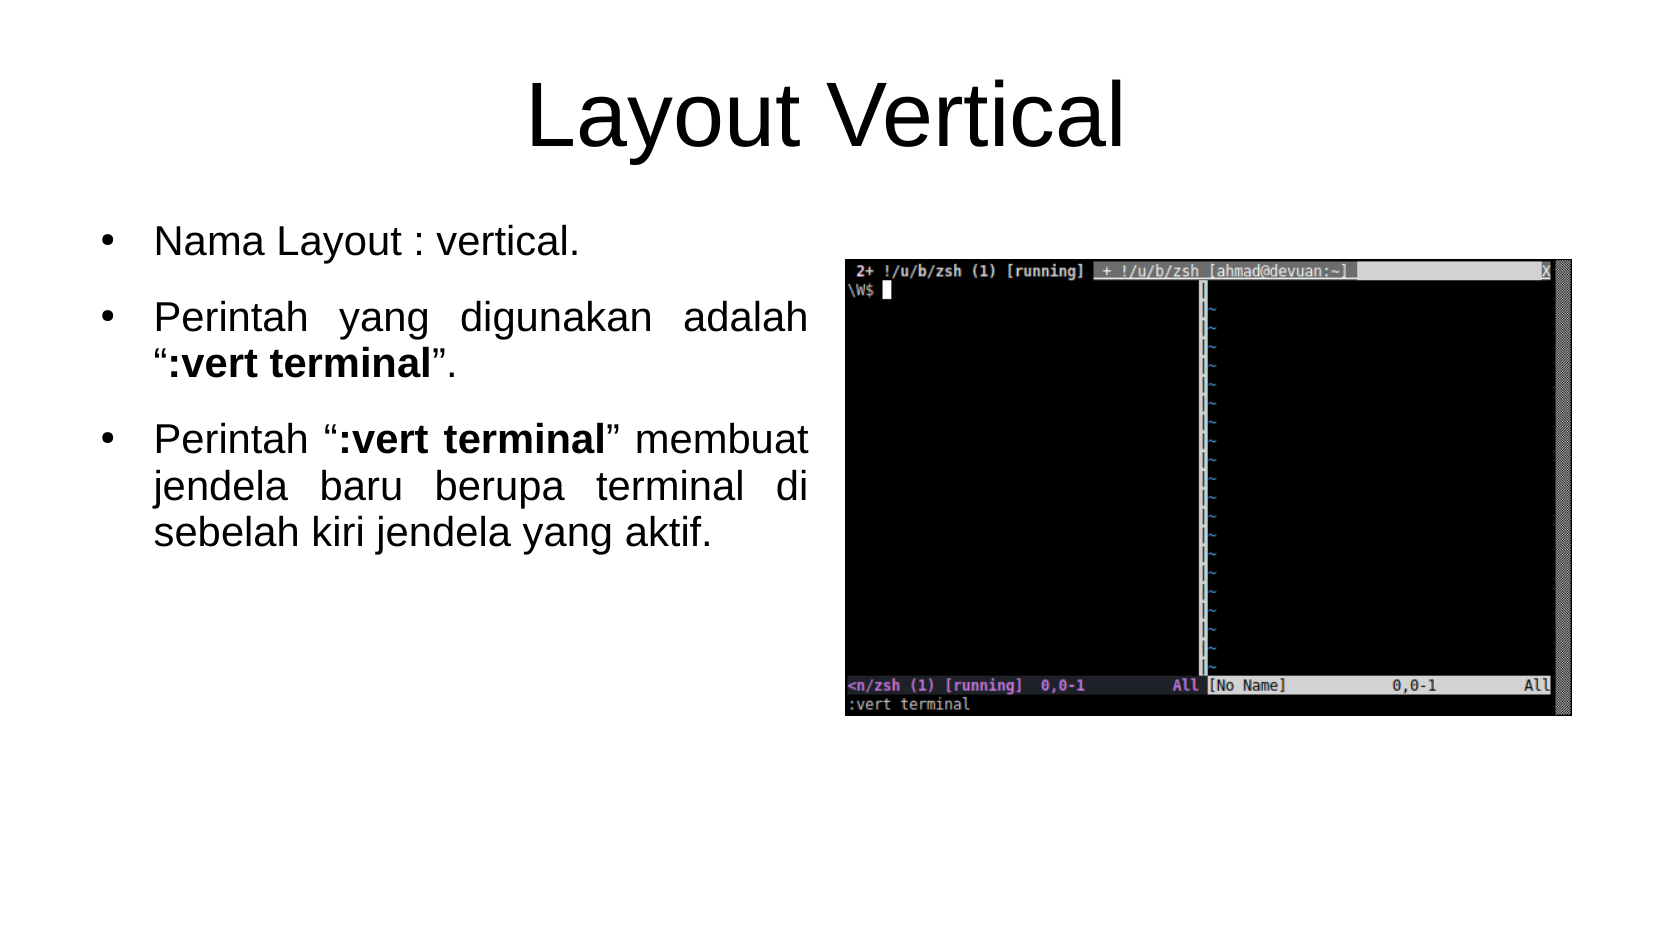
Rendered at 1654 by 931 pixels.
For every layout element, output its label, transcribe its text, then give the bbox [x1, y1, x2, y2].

list Nama Layout : vertical. Perintah yang digunakan adalah “:vert terminal”. Perintah “:vert terminal” membuat jendela baru berupa terminal di sebelah kiri jendela yang aktif. [82, 217, 809, 758]
title Layout Vertical [82, 37, 1571, 193]
picture [845, 259, 1572, 716]
